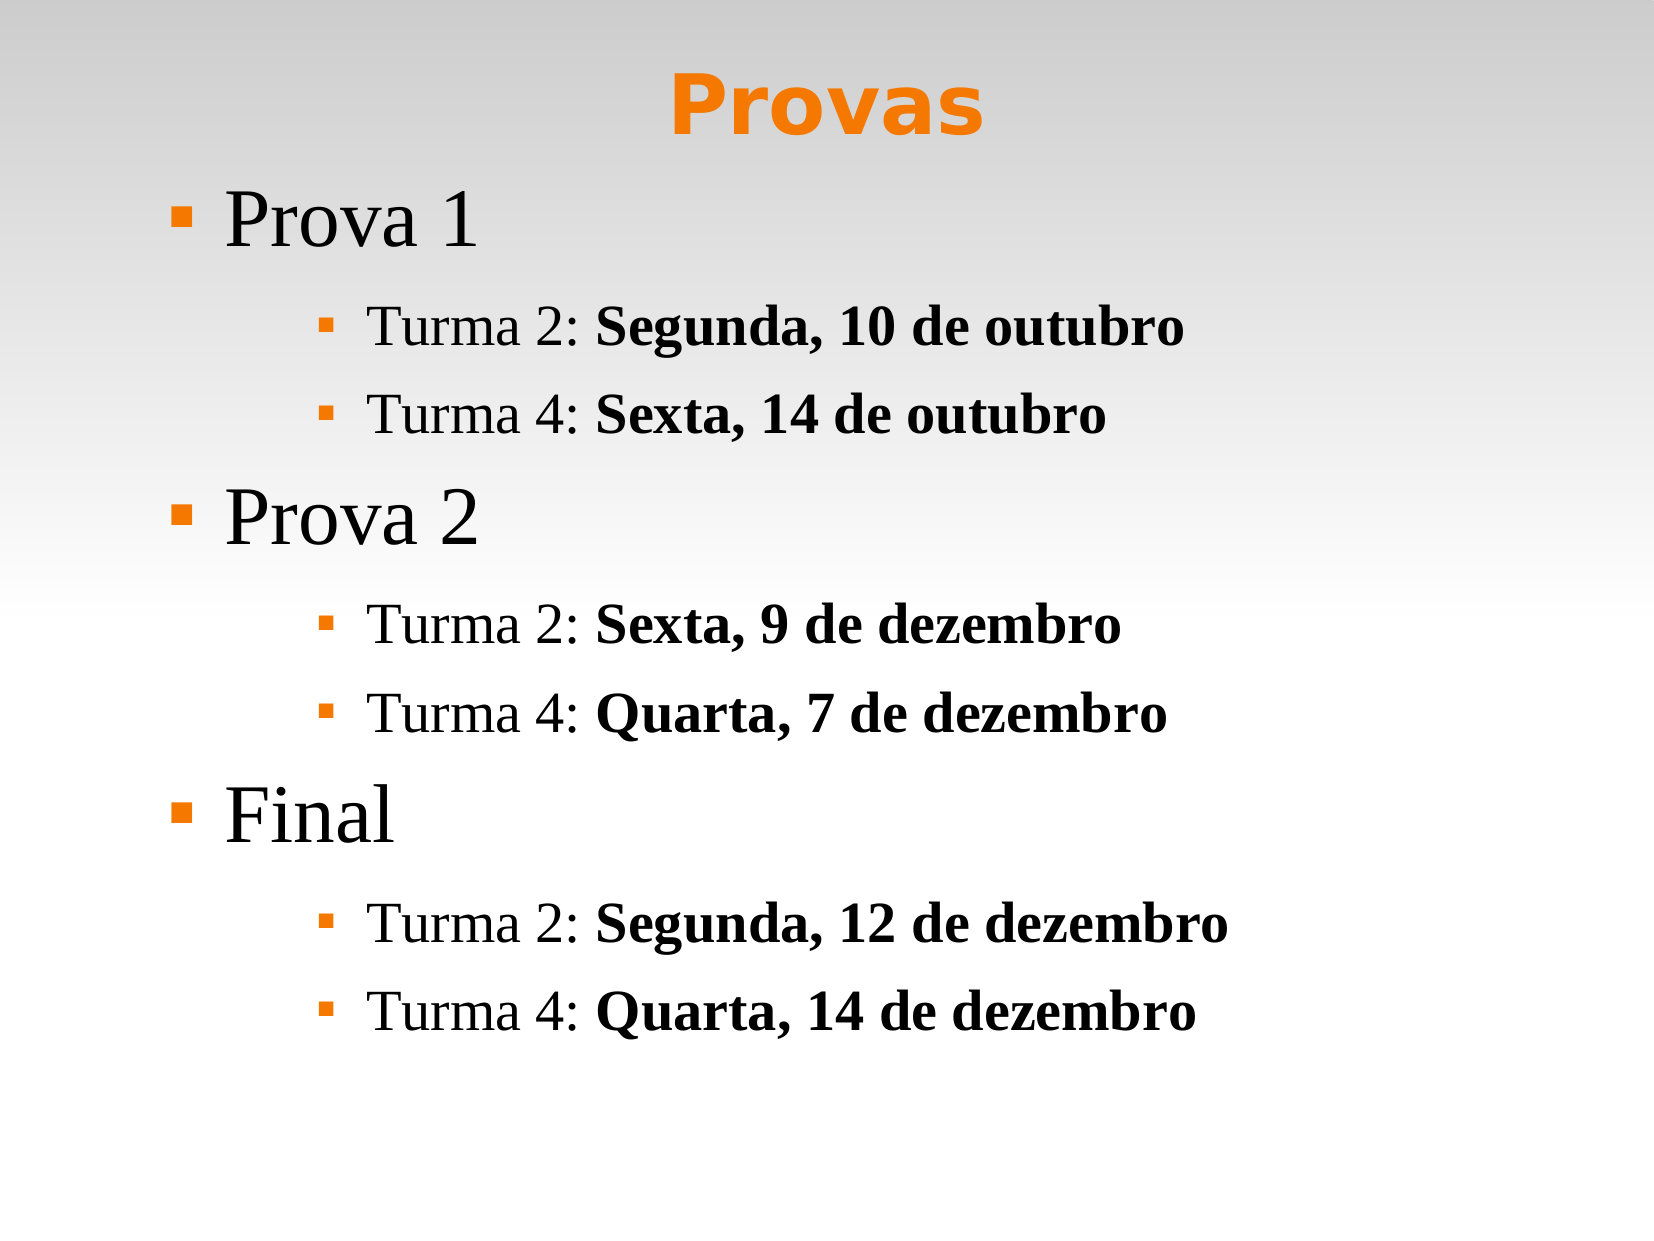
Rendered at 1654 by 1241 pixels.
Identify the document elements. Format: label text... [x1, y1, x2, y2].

list Prova 1 Turma 2: Segunda, 10 de outubro Turma 4: Sexta, 14 de outubro Prova 2 Turma 2: Sexta, 9 de dezembro Turma 4: Quarta, 7 de dezembro Final Turma 2: Segunda, 12 de dezembro Turma 4: Quarta, 14 de dezembro [82, 172, 1571, 1216]
title Provas [82, 2, 1571, 172]
